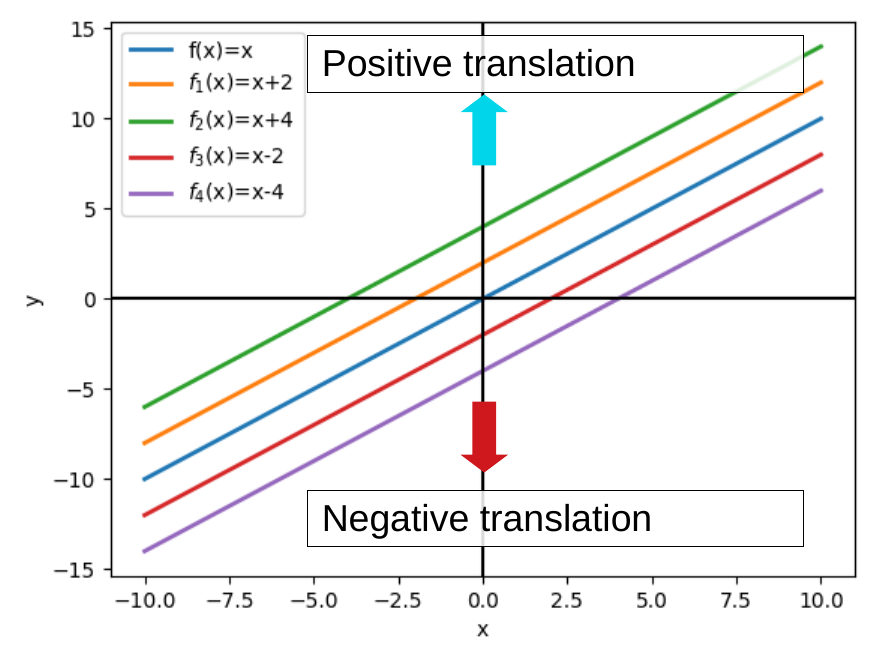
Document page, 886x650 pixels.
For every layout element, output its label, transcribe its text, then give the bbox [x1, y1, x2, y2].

text_box Positive translation [307, 35, 804, 93]
text_box Negative translation [307, 490, 804, 547]
picture [17, 5, 869, 644]
text_box [460, 401, 508, 473]
text_box [460, 94, 508, 166]
